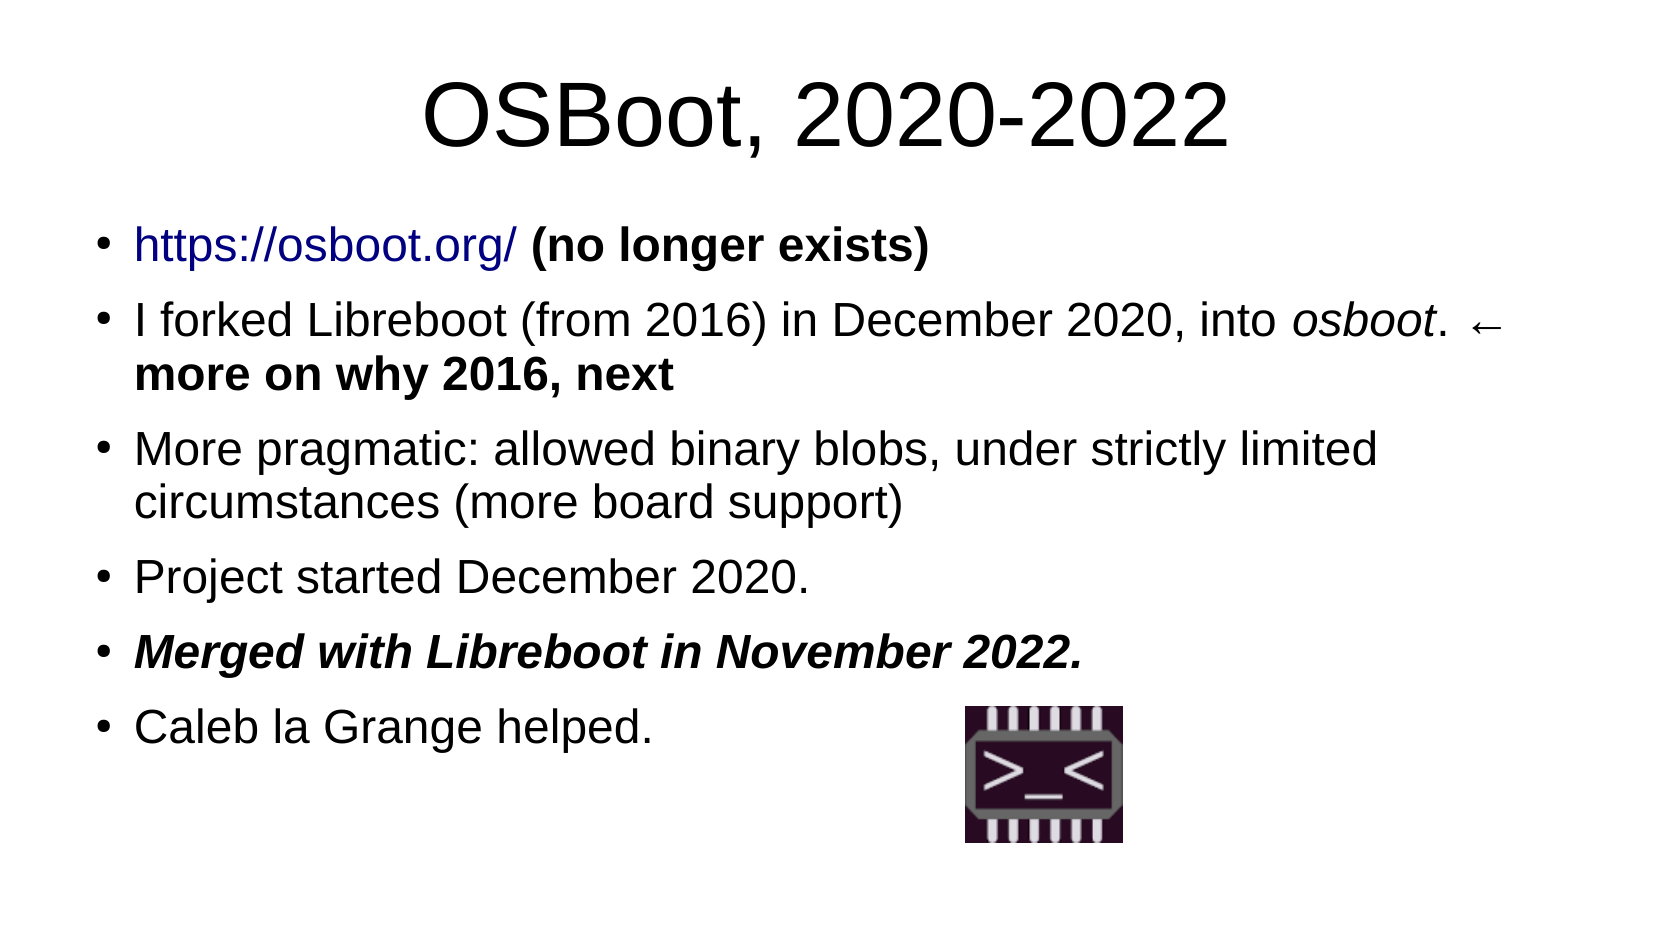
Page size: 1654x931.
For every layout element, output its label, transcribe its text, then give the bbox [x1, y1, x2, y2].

picture [965, 706, 1123, 843]
title OSBoot, 2020-2022 [82, 37, 1571, 193]
list https://osboot.org/ (no longer exists) I forked Libreboot (from 2016) in December 2020, into osboot. ← more on why 2016, next More pragmatic: allowed binary blobs, under strictly limited circumstances (more board support) Project started December 2020. Merged with Libreboot in November 2022. Caleb la Grange helped. [82, 217, 1571, 758]
